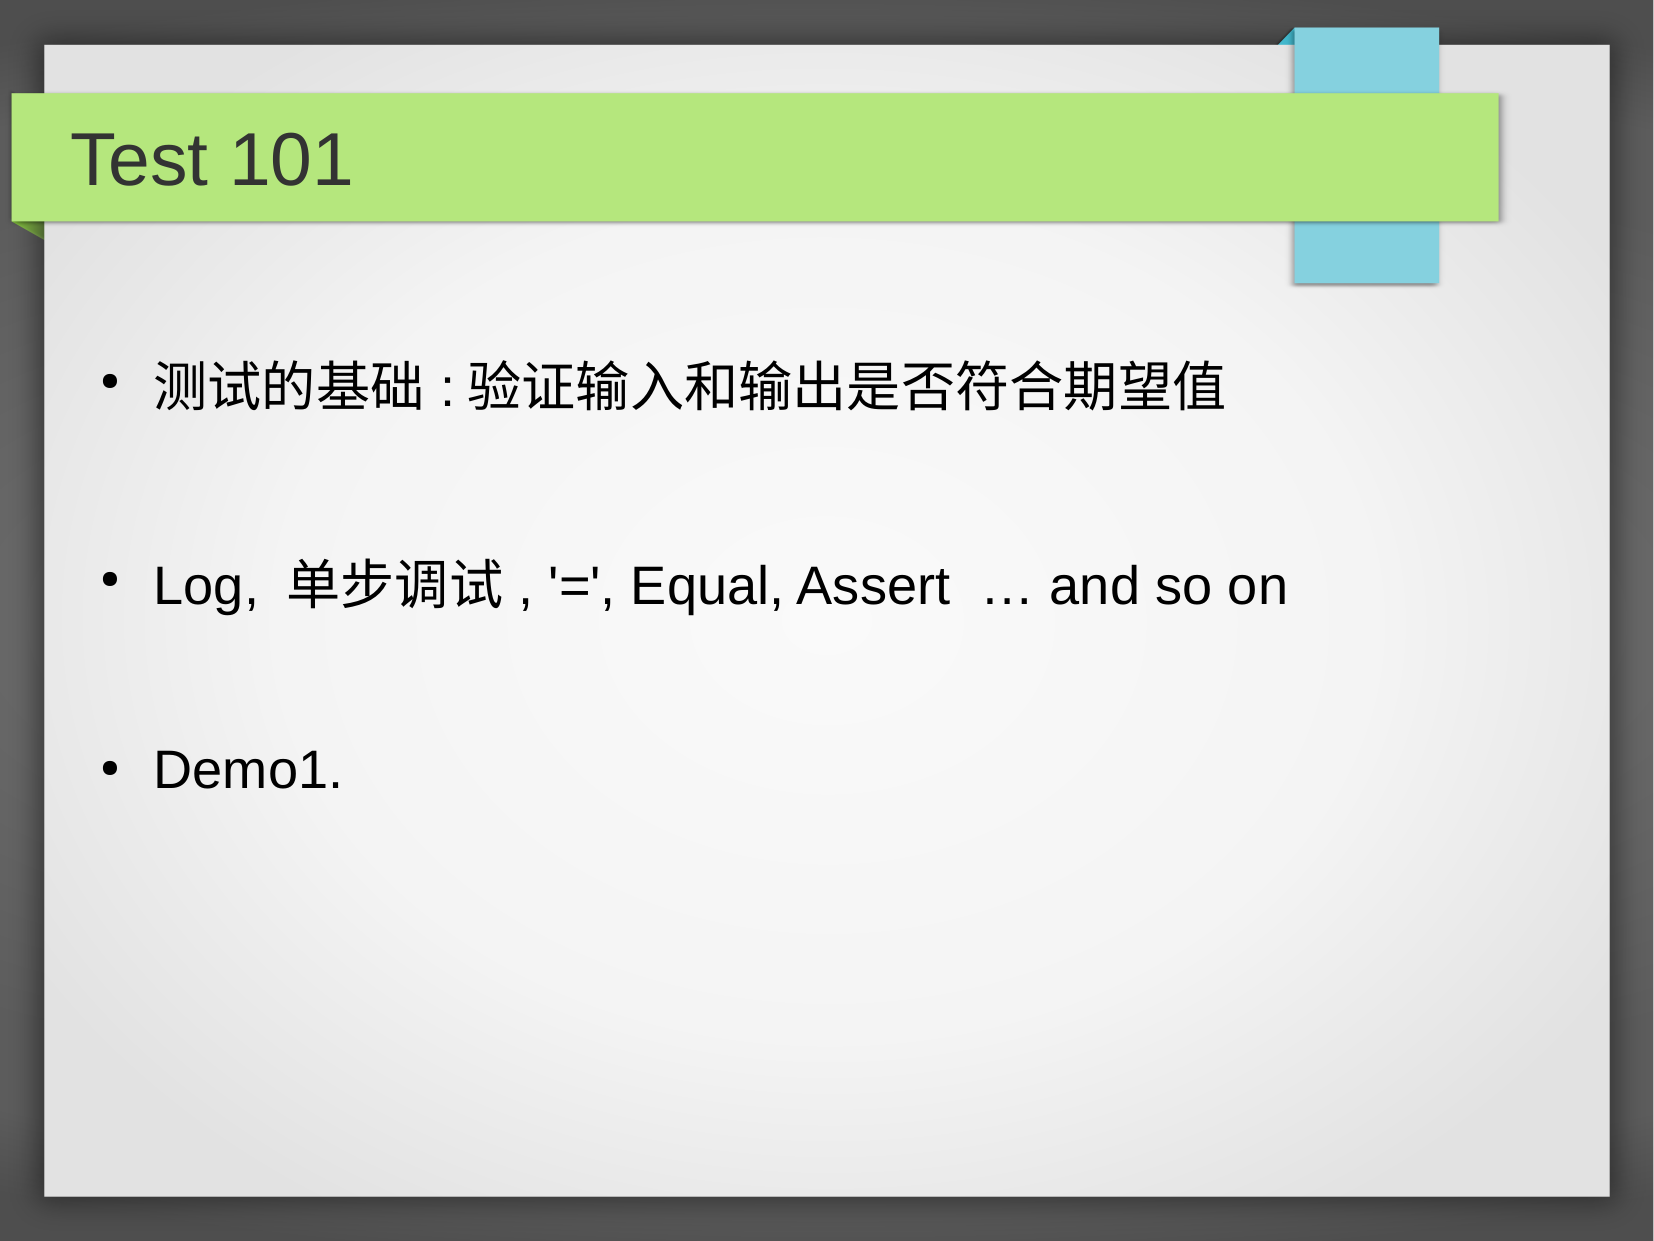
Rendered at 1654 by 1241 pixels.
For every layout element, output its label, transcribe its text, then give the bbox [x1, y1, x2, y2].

picture [0, 0, 1654, 1241]
title Test 101 [70, 106, 1229, 213]
list 测试的基础:验证输入和输出是否符合期望值 Log, 单步调试, '=', Equal, Assert … and so on Demo1. [82, 343, 1538, 1063]
